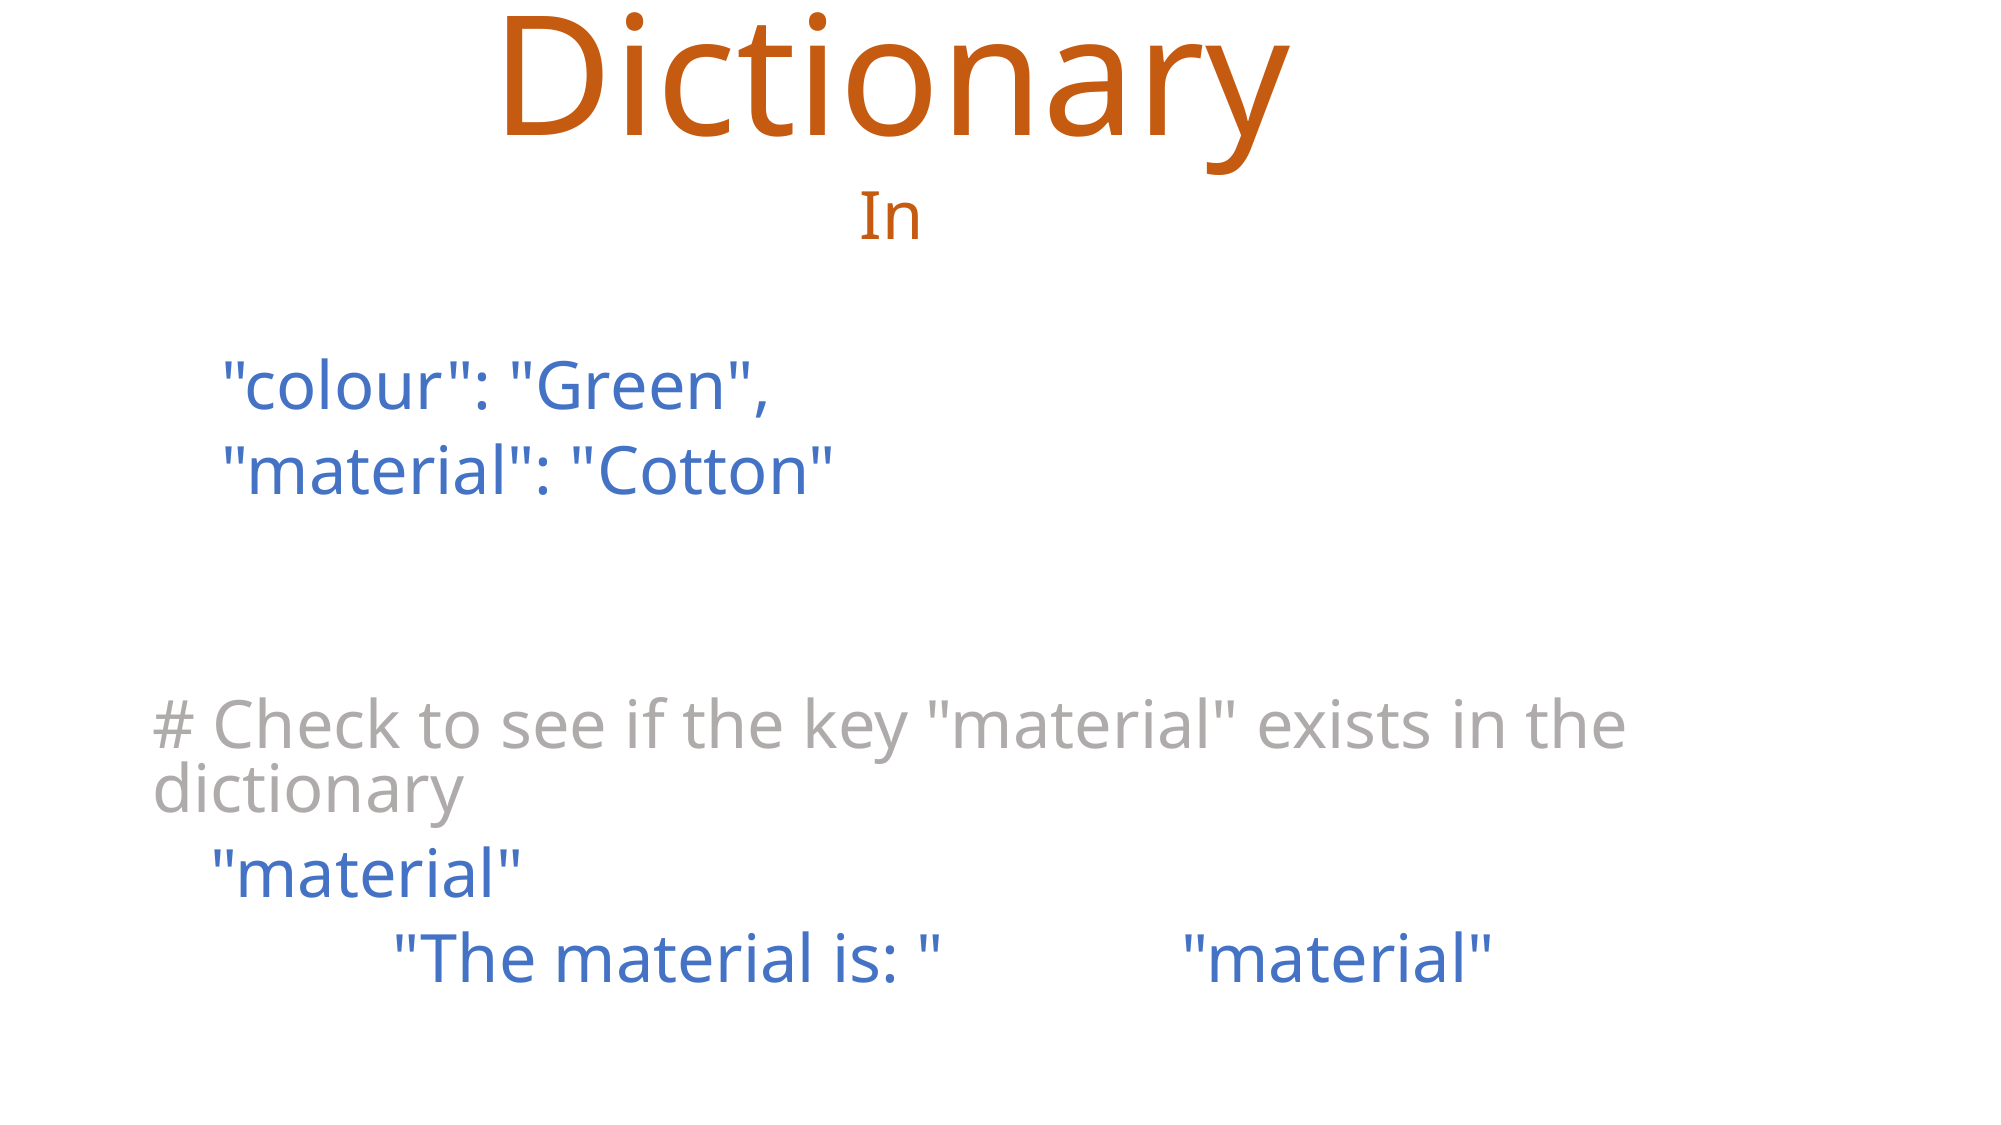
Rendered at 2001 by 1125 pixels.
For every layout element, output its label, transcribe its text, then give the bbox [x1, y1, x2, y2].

list Dictionary In shirt = { "colour": "Green", "material": "Cotton" } # Check to see if the key "material" exists in the dictionary if "material" in shirt: print("The material is: " + shirt["material"]) [137, 0, 1863, 1014]
